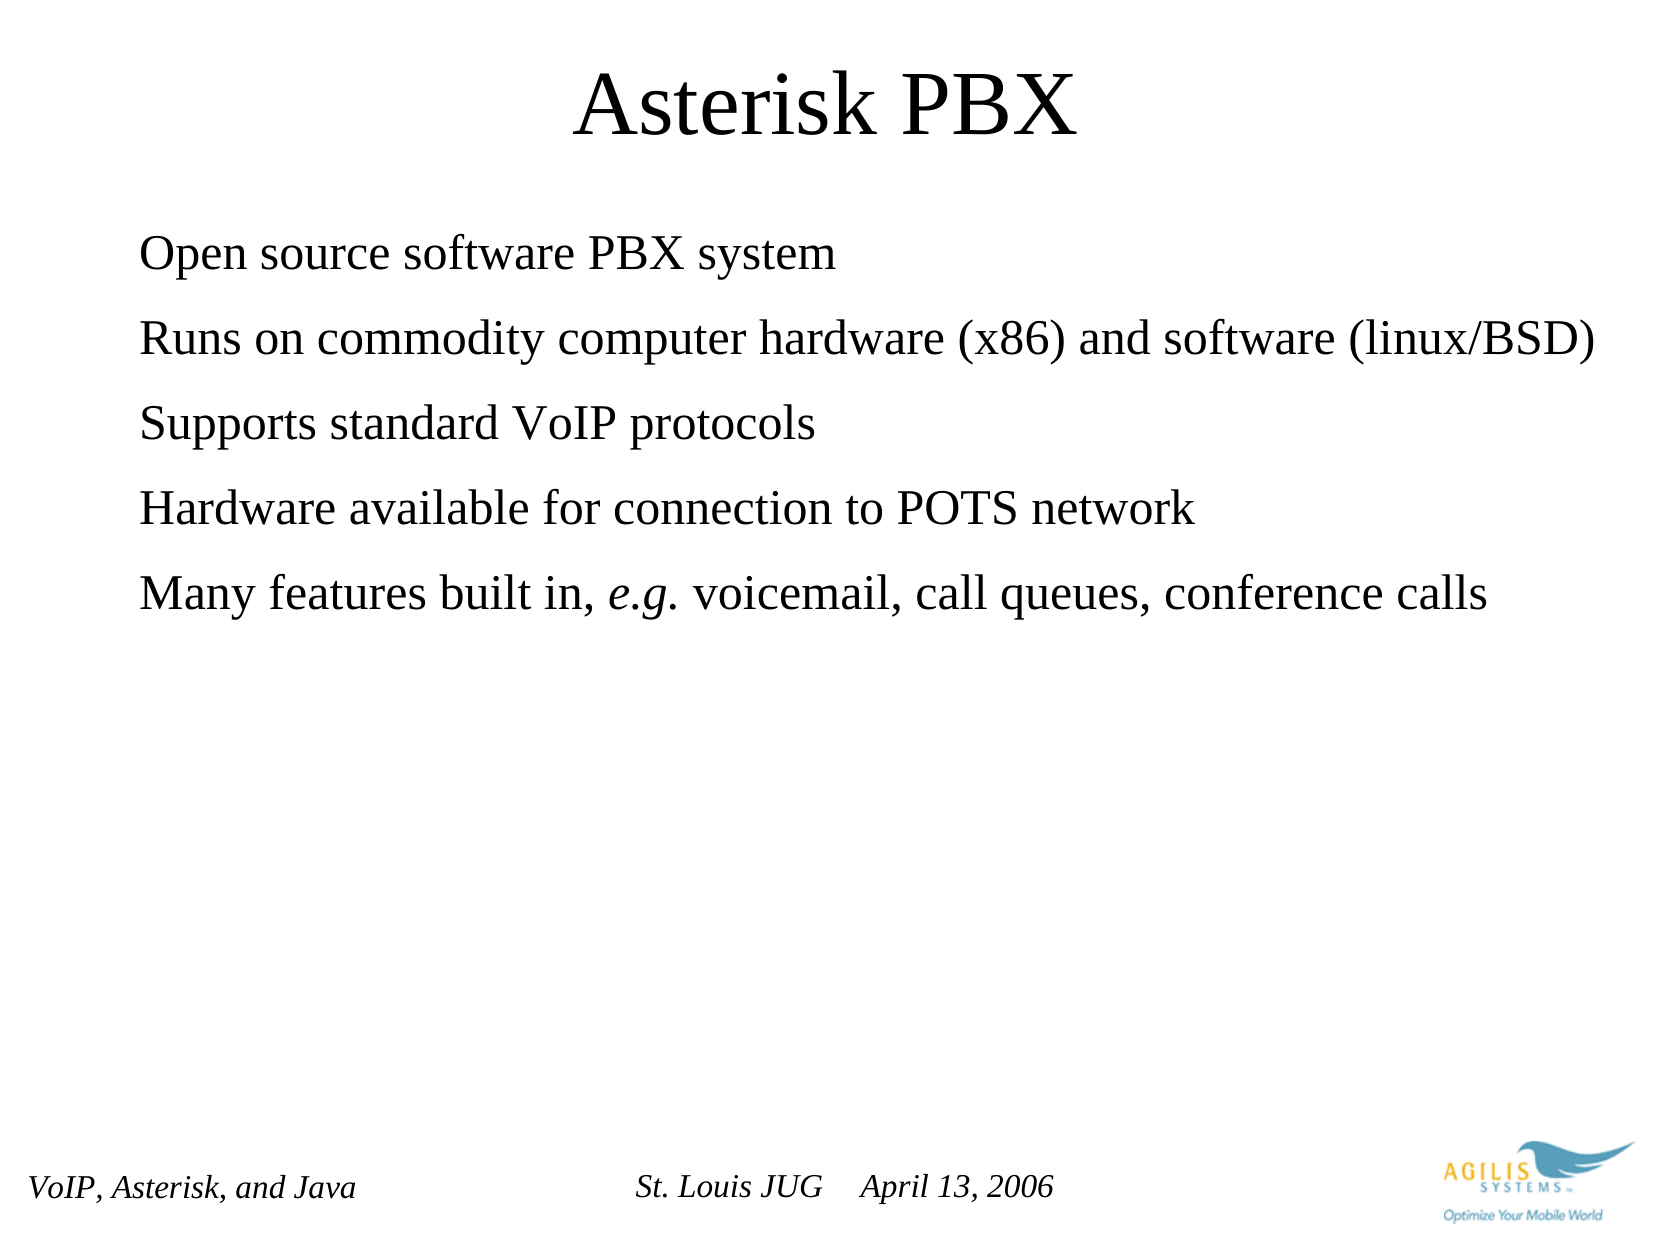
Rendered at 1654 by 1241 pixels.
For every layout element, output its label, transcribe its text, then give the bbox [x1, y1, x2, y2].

title Asterisk PBX [119, 0, 1532, 208]
picture [1444, 1141, 1636, 1224]
list Open source software PBX system Runs on commodity computer hardware (x86) and software (linux/BSD) Supports standard VoIP protocols Hardware available for connection to POTS network Many features built in, e.g. voicemail, call queues, conference calls [121, 225, 1632, 1127]
